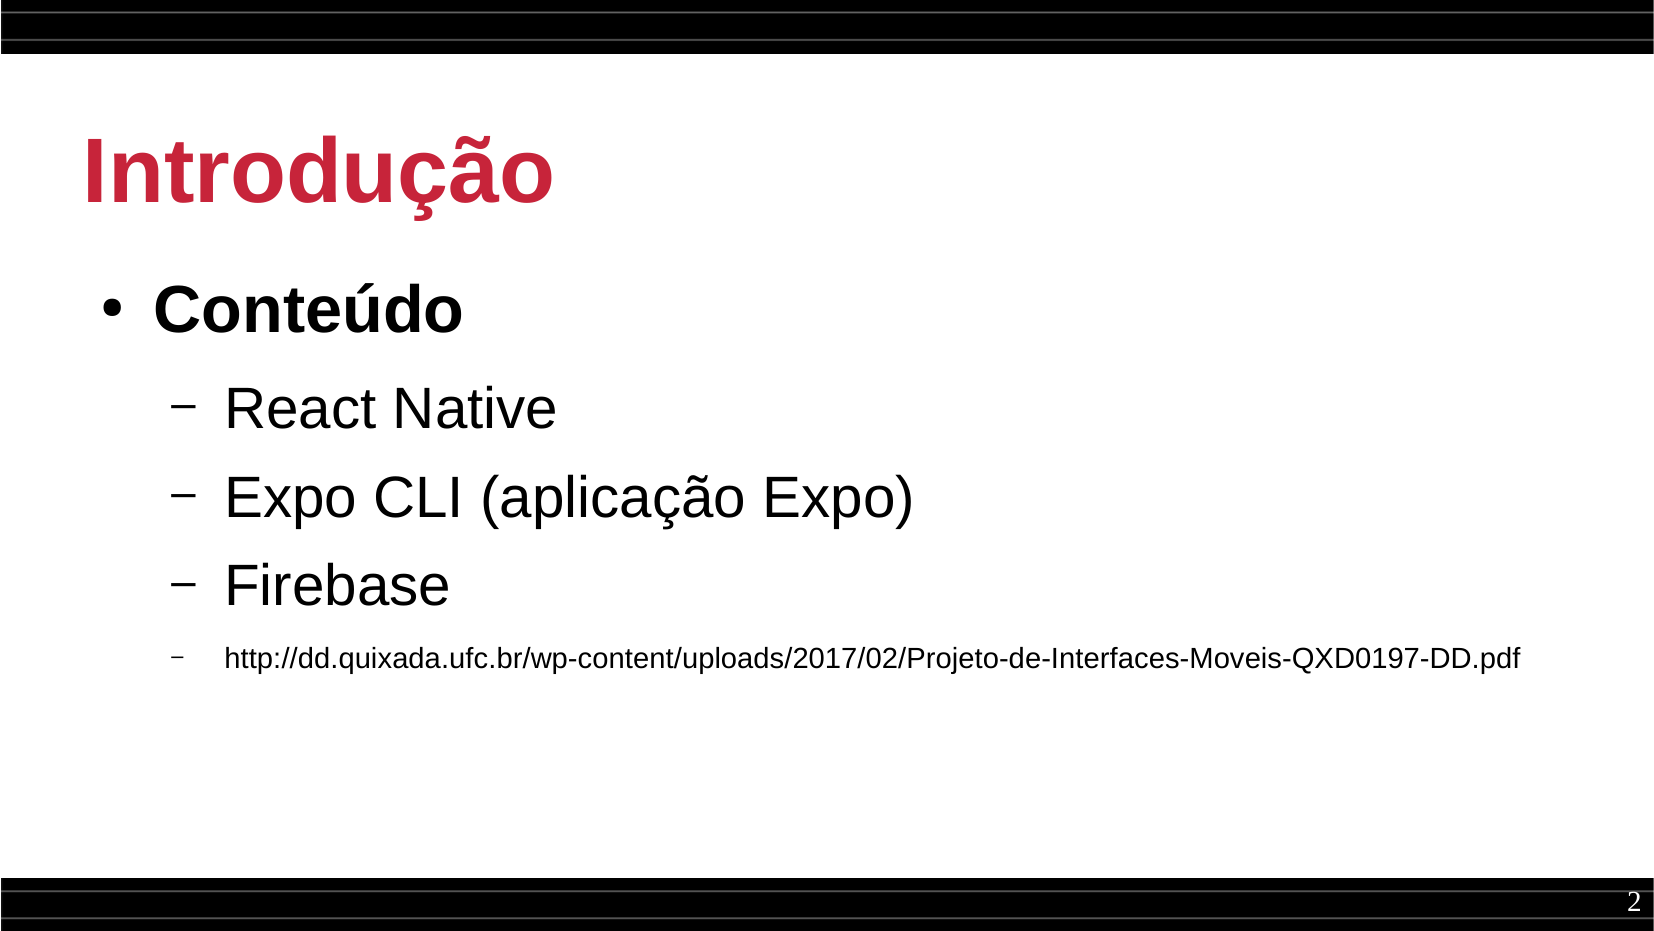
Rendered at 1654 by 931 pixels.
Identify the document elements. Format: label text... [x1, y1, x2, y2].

picture [1, 0, 1654, 54]
title Introdução [82, 92, 1571, 249]
picture [1, 878, 1654, 931]
list Conteúdo React Native Expo CLI (aplicação Expo) Firebase http://dd.quixada.ufc.br/wp-content/uploads/2017/02/Projeto-de-Interfaces-Moveis-QXD0197-DD.pdf [82, 271, 1571, 851]
